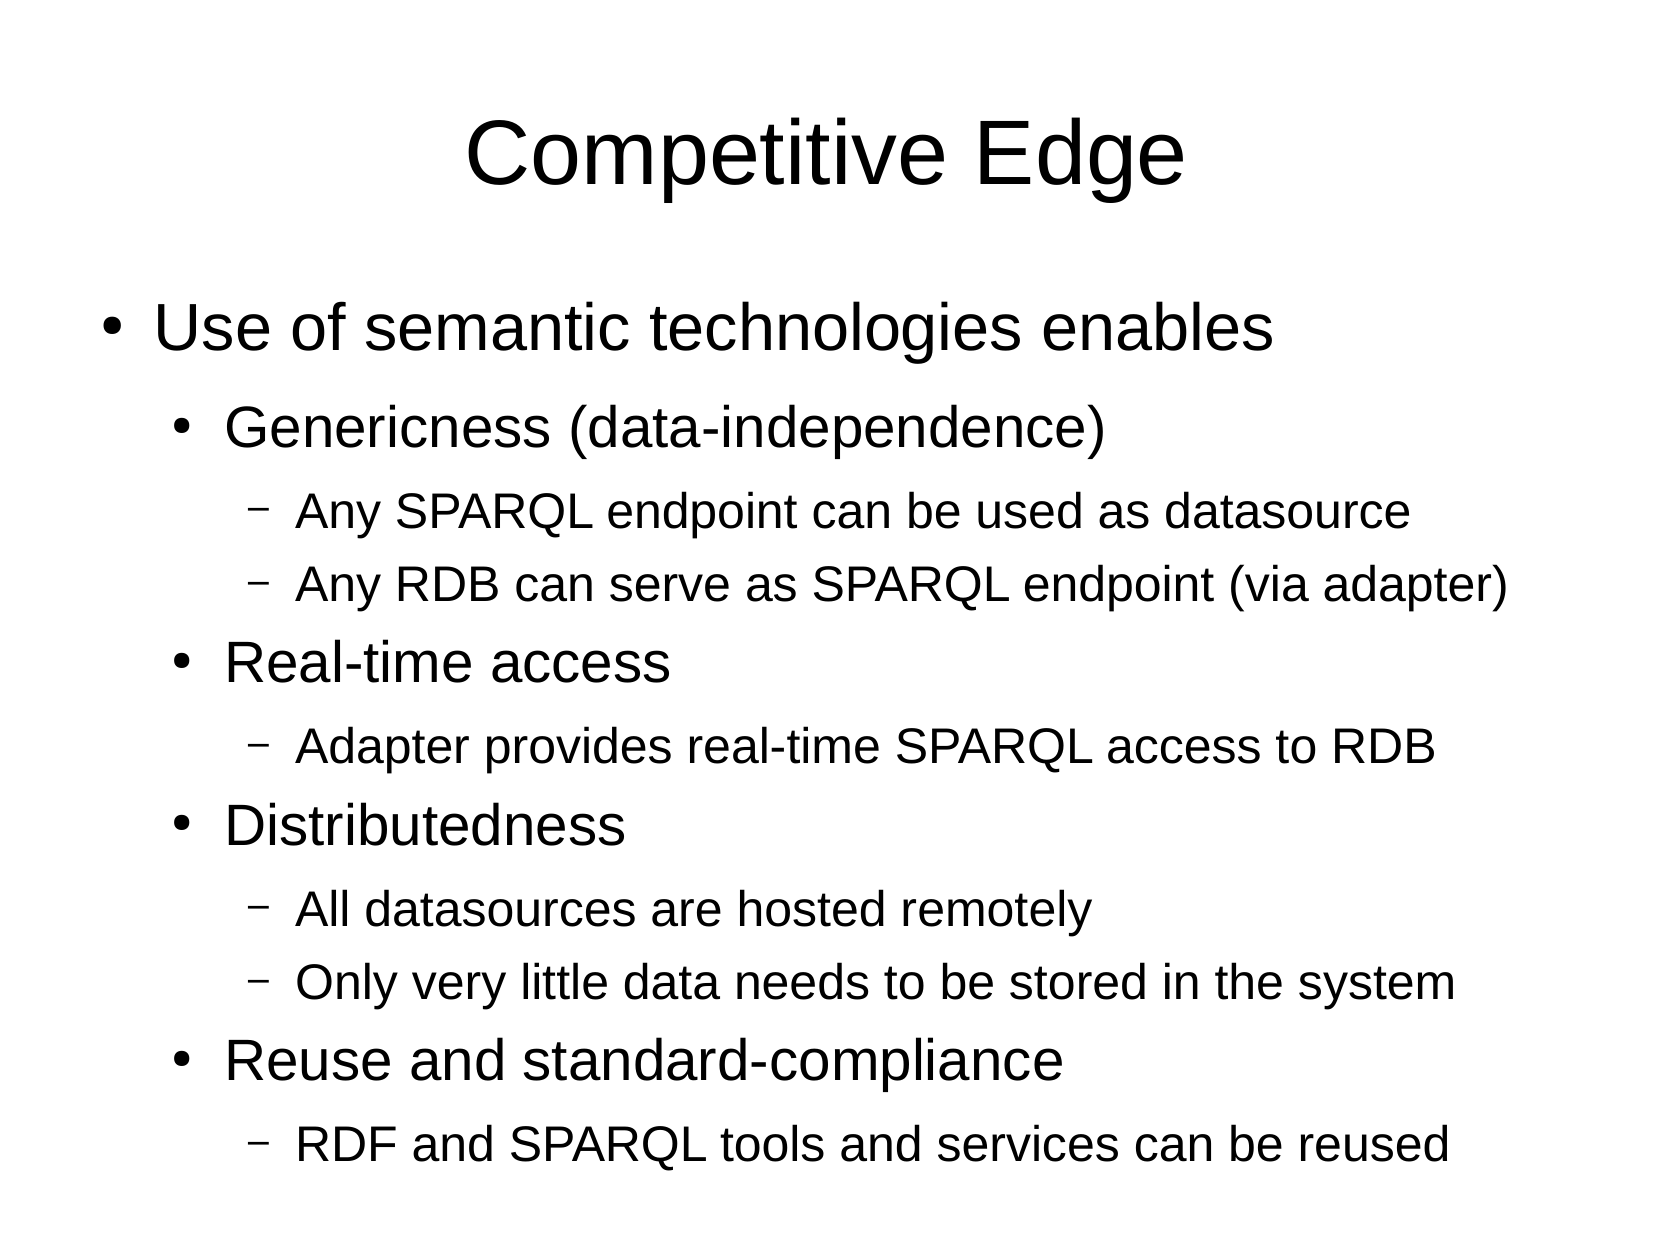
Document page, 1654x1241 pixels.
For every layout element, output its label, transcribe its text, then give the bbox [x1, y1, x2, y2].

title Competitive Edge [82, 56, 1571, 250]
list Use of semantic technologies enables Genericness (data-independence) Any SPARQL endpoint can be used as datasource Any RDB can serve as SPARQL endpoint (via adapter) Real-time access Adapter provides real-time SPARQL access to RDB Distributedness All datasources are hosted remotely Only very little data needs to be stored in the system Reuse and standard-compliance RDF and SPARQL tools and services can be reused [82, 290, 1571, 1172]
